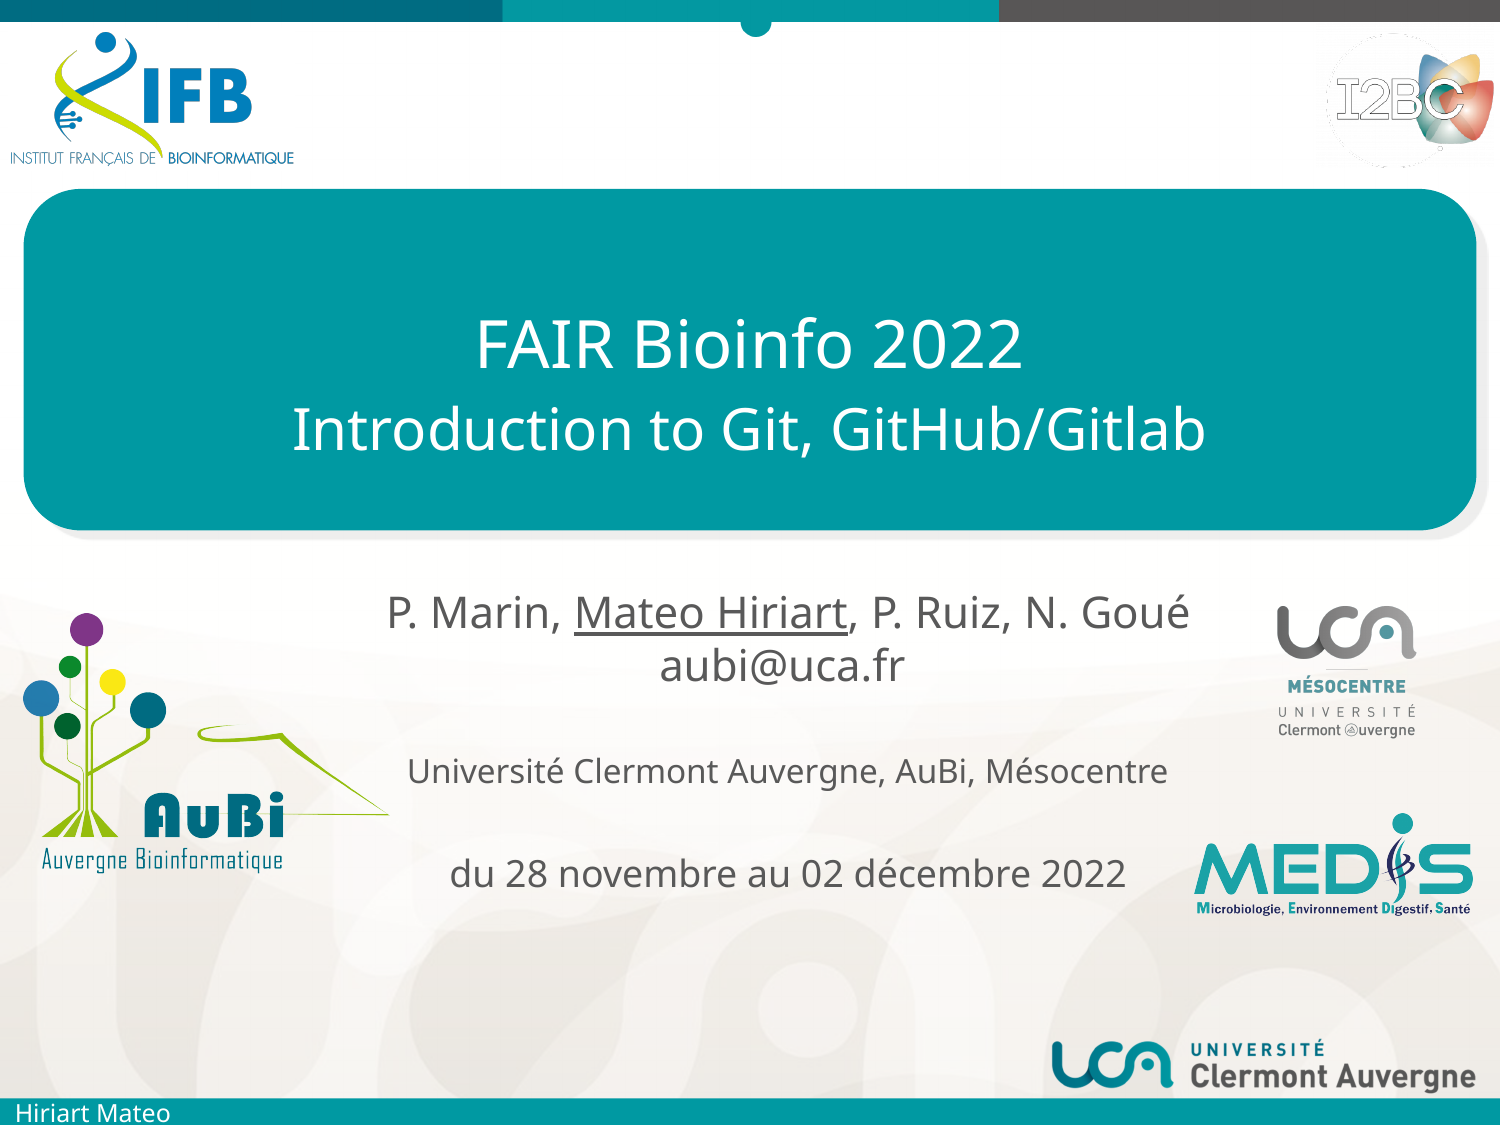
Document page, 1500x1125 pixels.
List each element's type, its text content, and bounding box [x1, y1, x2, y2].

text_box Hiriart Mateo [0, 1098, 1500, 1125]
text_box P. Marin, Mateo Hiriart, P. Ruiz, N. Goué aubi@uca.fr Université Clermont Auvergne, AuBi, Mésocentre du 28 novembre au 02 décembre 2022 [177, 577, 1400, 963]
picture [0, 0, 1500, 1098]
text_box FAIR Bioinfo 2022 Introduction to Git, GitHub/Gitlab [23, 188, 1477, 531]
